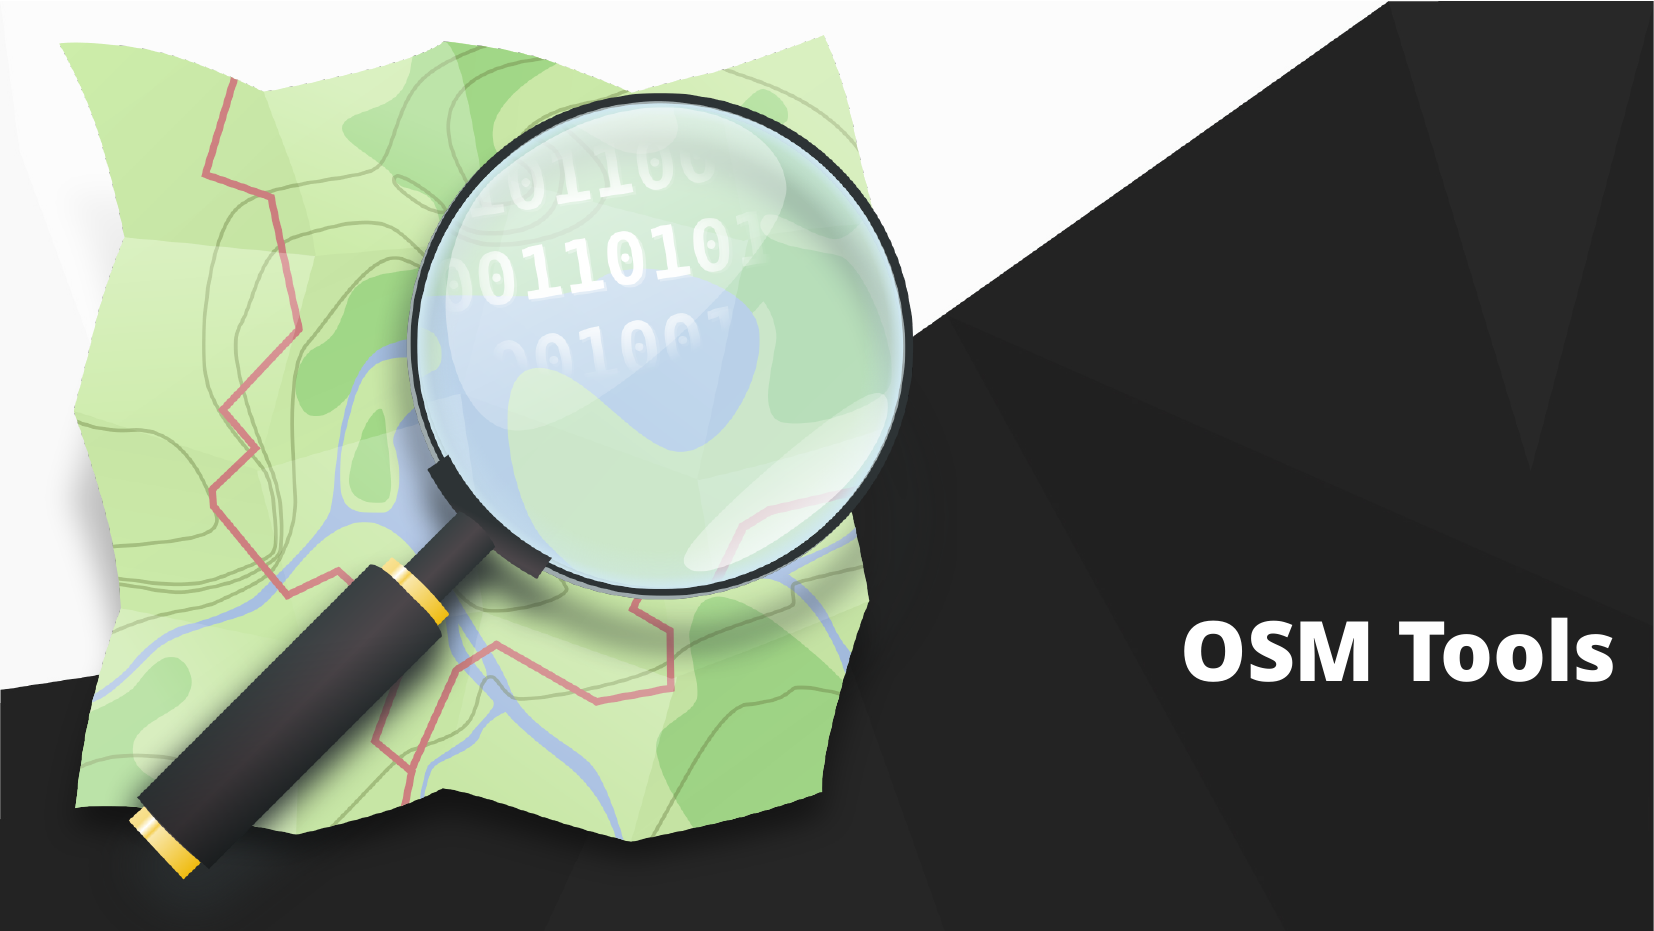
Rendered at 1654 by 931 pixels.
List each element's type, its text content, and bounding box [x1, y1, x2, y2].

picture [0, 1, 1654, 931]
title OSM Tools [957, 507, 1617, 792]
